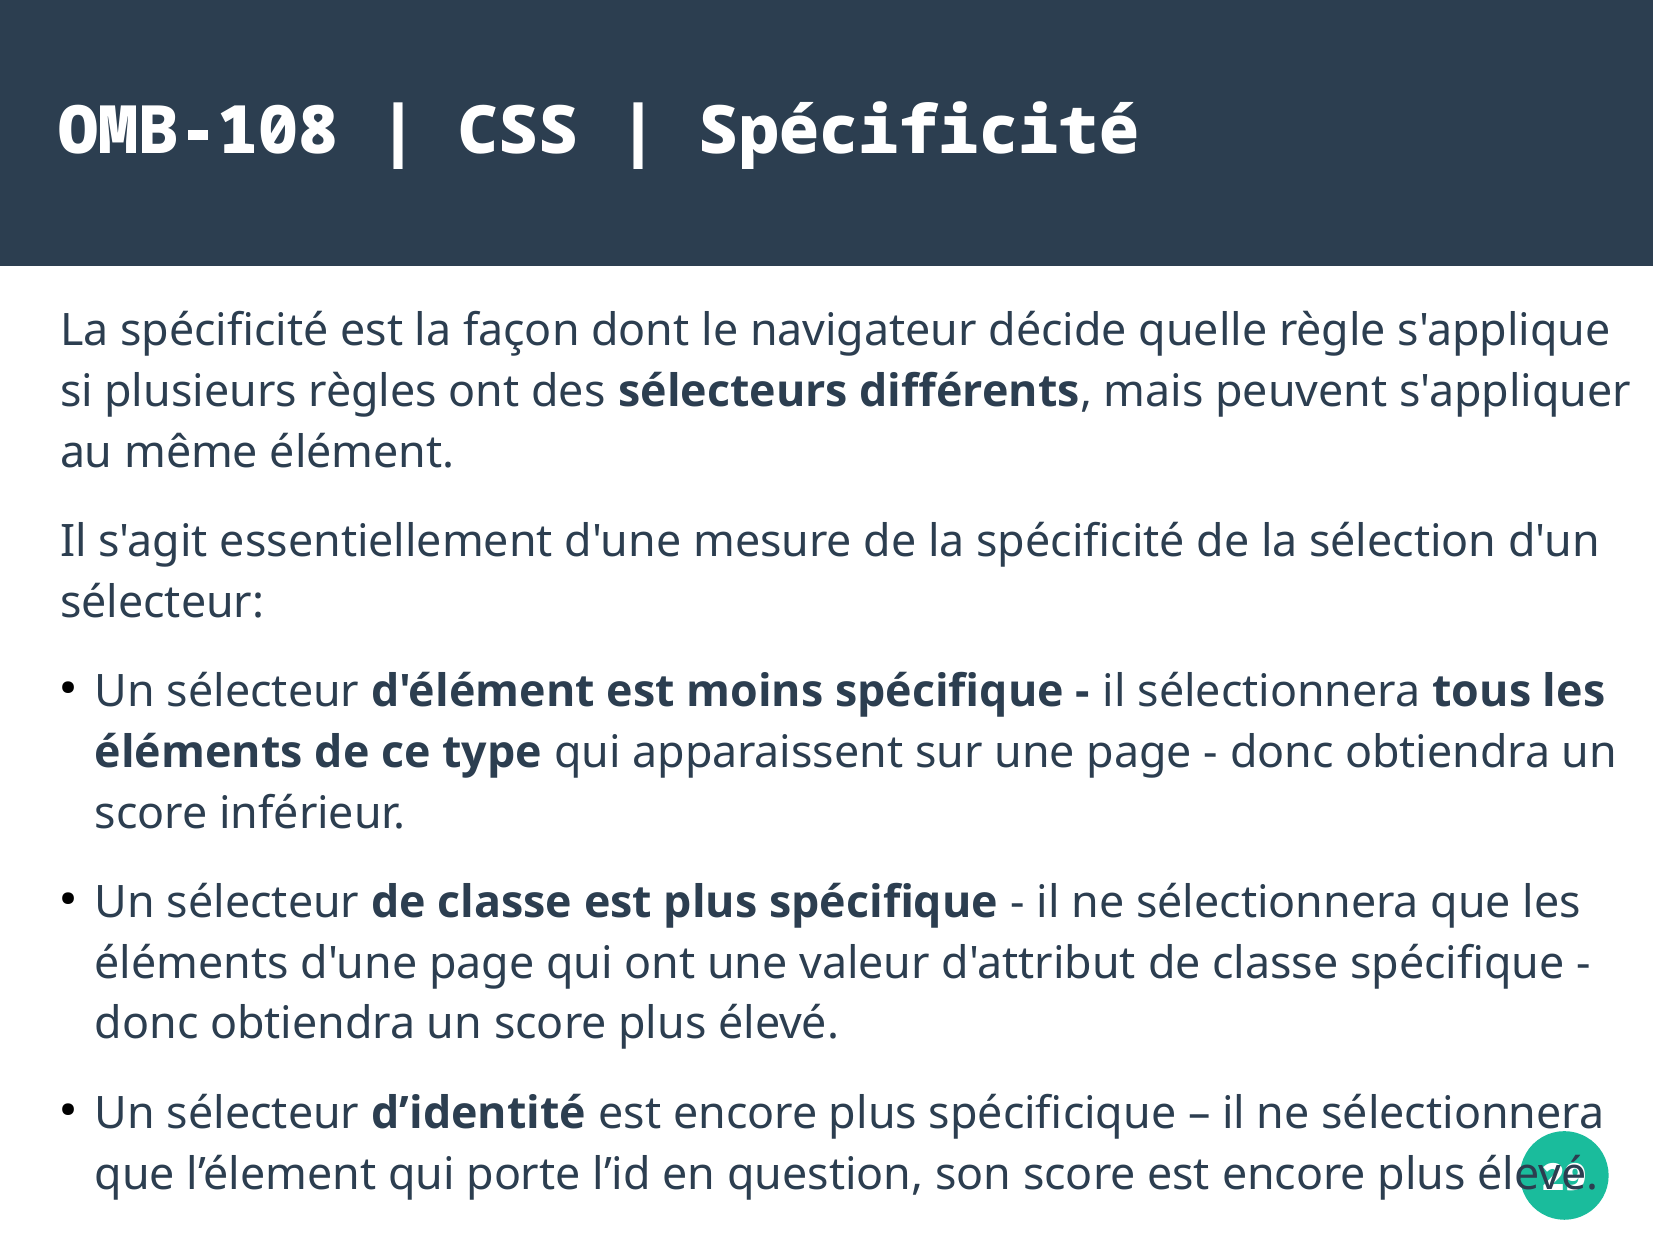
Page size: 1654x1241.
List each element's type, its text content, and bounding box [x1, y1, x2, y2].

title OMB-108 | CSS | Spécificité [58, 49, 1594, 207]
list La spécificité est la façon dont le navigateur décide quelle règle s'applique si plusieurs règles ont des sélecteurs différents, mais peuvent s'appliquer au même élément. Il s'agit essentiellement d'une mesure de la spécificité de la sélection d'un sélecteur: Un sélecteur d'élément est moins spécifique - il sélectionnera tous les éléments de ce type qui apparaissent sur une page - donc obtiendra un score inférieur. Un sélecteur de classe est plus spécifique - il ne sélectionnera que les éléments d'une page qui ont une valeur d'attribut de classe spécifique - donc obtiendra un score plus élevé. Un sélecteur d’identité est encore plus spécificique – il ne sélectionnera que l’élement qui porte l’id en question, son score est encore plus élevé. [60, 270, 1636, 1231]
